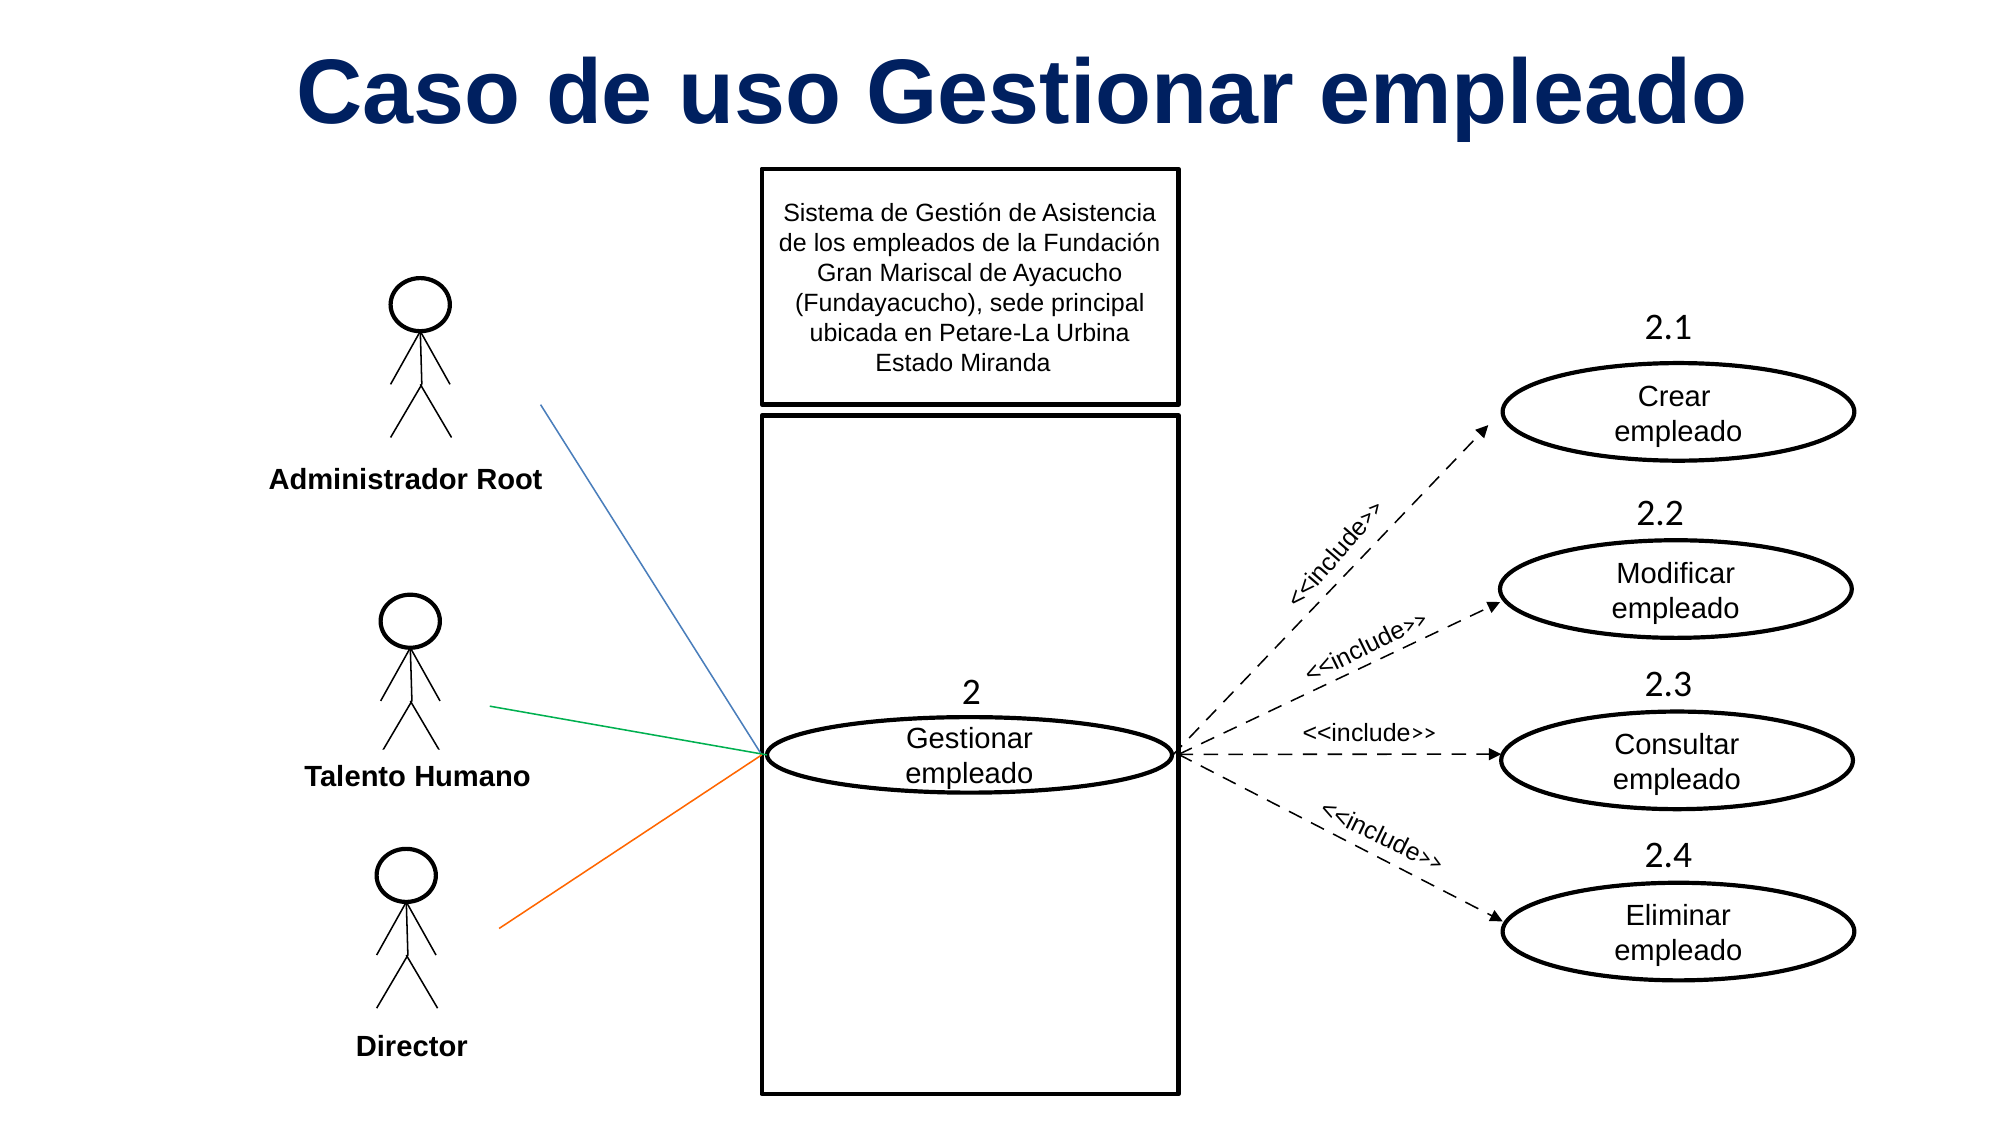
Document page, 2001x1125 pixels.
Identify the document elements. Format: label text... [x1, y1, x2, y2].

text_box [376, 848, 436, 902]
text_box [761, 415, 1179, 753]
text_box [761, 751, 1179, 1095]
text_box Administrador Root [253, 452, 572, 503]
text_box Talento Humano [238, 749, 597, 800]
text_box Eliminar empleado [1502, 883, 1855, 981]
text_box Modificar empleado [1500, 541, 1852, 638]
text_box 2.4 [1629, 822, 1733, 883]
text_box Gestionar empleado [767, 717, 1172, 793]
text_box <<include>> [1282, 572, 1482, 701]
text_box Sistema de Gestión de Asistencia de los empleados de la Fundación Gran Mariscal de Ayacucho (Fundayacucho), sede principal ubicada en Petare-La Urbina Estado Miranda [761, 168, 1179, 405]
text_box Crear empleado [1502, 363, 1855, 461]
text_box <<include>> [1299, 779, 1500, 908]
text_box 2.2 [1621, 480, 1725, 541]
text_box 2.1 [1629, 294, 1733, 355]
text_box <<include>> [1263, 448, 1429, 630]
text_box [390, 278, 450, 332]
text_box [380, 594, 440, 648]
text_box Caso de uso Gestionar empleado [281, 24, 2000, 163]
text_box 2 [947, 659, 1013, 720]
text_box Consultar empleado [1501, 712, 1853, 810]
text_box 2.3 [1629, 651, 1733, 712]
text_box <<include>> [1287, 708, 1489, 754]
text_box Director [232, 1019, 592, 1070]
